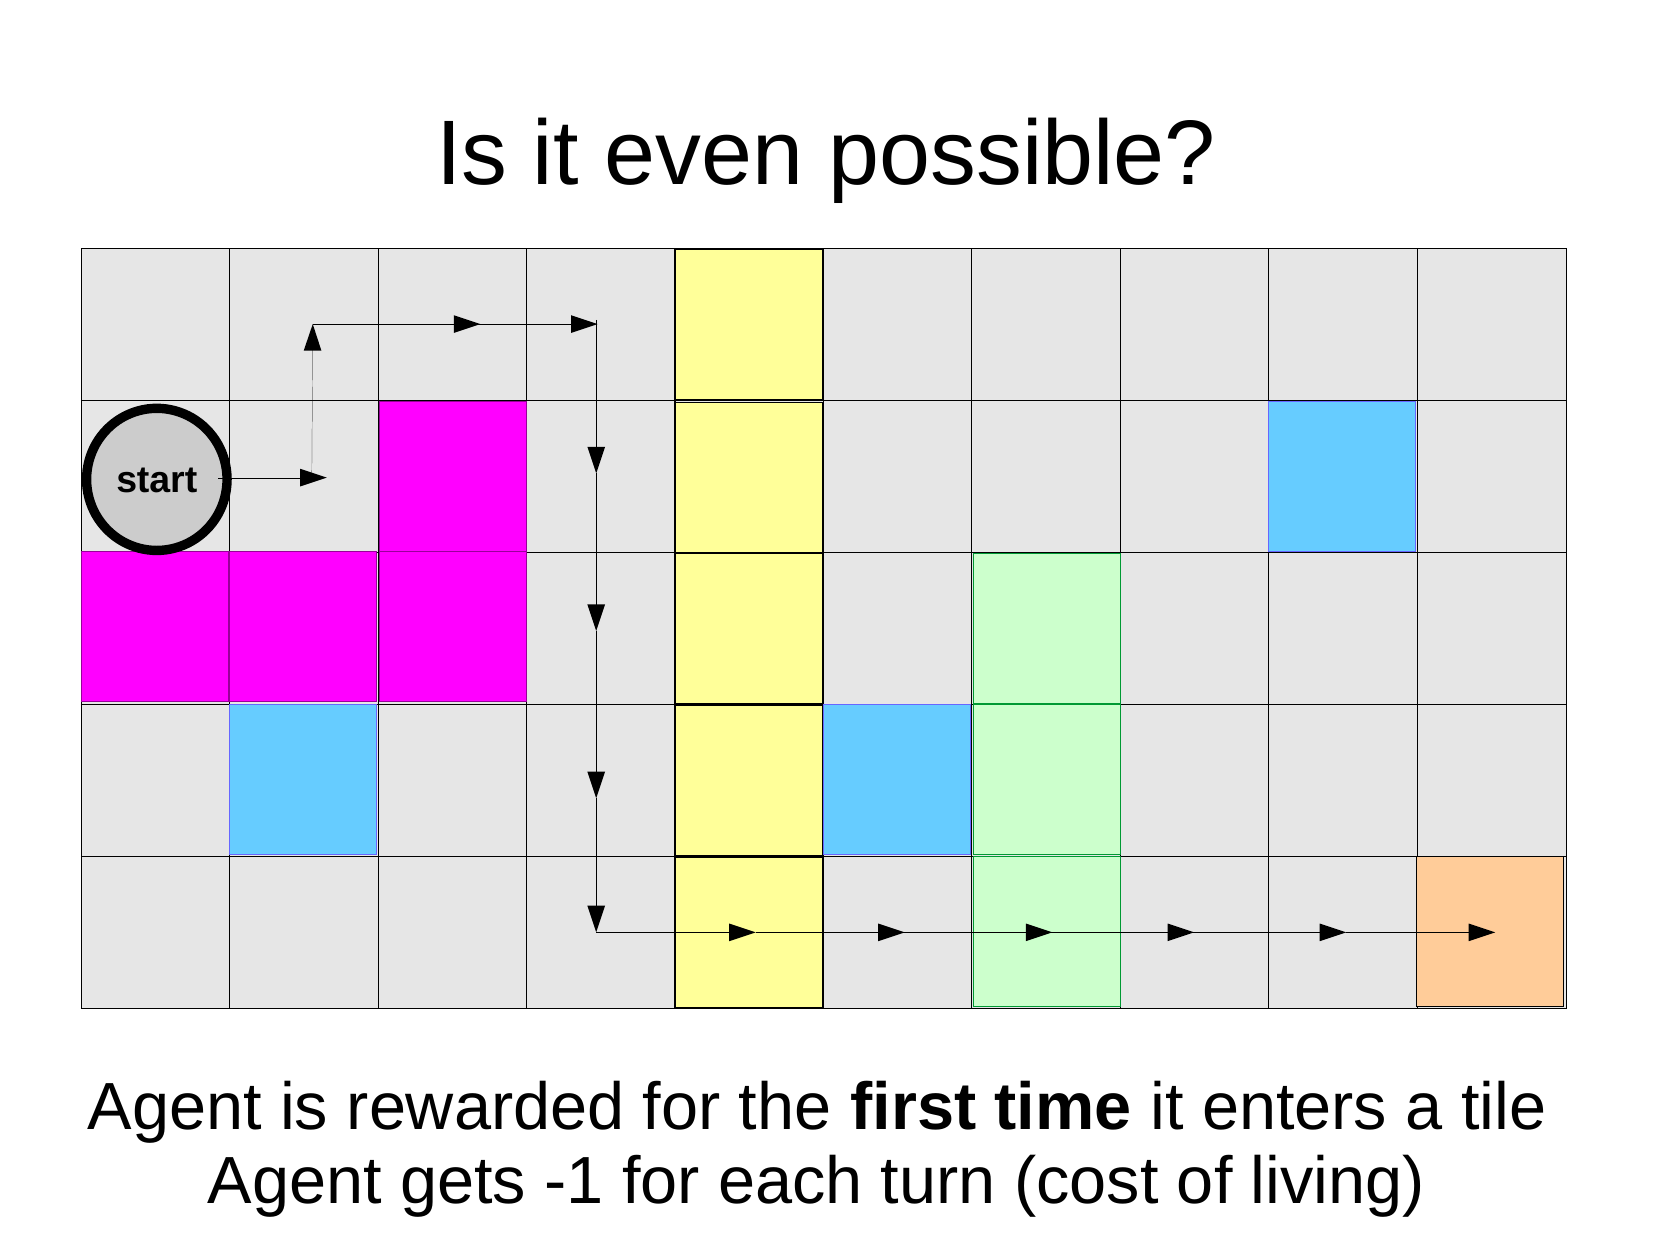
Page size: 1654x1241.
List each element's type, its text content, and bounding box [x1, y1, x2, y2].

text_box [675, 933, 823, 1008]
table_cell [379, 705, 526, 856]
table_cell [1269, 857, 1416, 932]
table_header [379, 325, 526, 400]
text_box [379, 401, 527, 702]
text_box [229, 704, 377, 855]
text_box [81, 551, 377, 702]
table_cell [1121, 705, 1268, 856]
text_box [1268, 401, 1416, 552]
table_cell [1121, 933, 1268, 1008]
table_cell [1418, 705, 1566, 856]
table_cell [1269, 933, 1417, 1008]
table_cell [1121, 401, 1268, 552]
table_cell [597, 705, 674, 856]
title Is it even possible? [82, 49, 1571, 257]
table_cell [379, 857, 526, 1008]
table_cell [824, 553, 971, 704]
table_cell [824, 933, 971, 1008]
table_cell [527, 705, 596, 856]
table_header [527, 249, 674, 400]
table_cell [165, 479, 229, 551]
table_header [379, 249, 526, 324]
text_box [1416, 856, 1564, 1007]
text_box start [86, 408, 228, 551]
table_cell [597, 553, 674, 704]
text_box [973, 856, 1121, 932]
table_cell [1121, 553, 1268, 704]
table_header [1418, 249, 1566, 400]
table_cell [230, 401, 312, 478]
table_cell [972, 401, 1120, 552]
table_cell [1269, 705, 1417, 856]
table_cell [824, 401, 971, 552]
text_box [973, 553, 1121, 855]
table_cell [82, 857, 229, 1008]
text_box [675, 249, 823, 400]
text_box [675, 402, 971, 856]
text_box [675, 857, 823, 932]
table_cell [824, 857, 971, 932]
table_cell [527, 401, 596, 552]
table_cell [1269, 553, 1417, 704]
text_box Agent is rewarded for the first time it enters a tile Agent gets -1 for each turn (cost of living) [52, 1040, 1582, 1241]
table_cell [82, 401, 229, 551]
table_cell [527, 857, 674, 1008]
table_header [313, 325, 378, 400]
table_cell [1418, 401, 1566, 552]
table_cell [230, 857, 378, 1008]
table_cell [230, 401, 378, 552]
table_cell [597, 857, 674, 932]
table_header [824, 249, 971, 400]
table_cell [1121, 857, 1268, 932]
table_cell [597, 401, 674, 552]
table_header [1121, 249, 1268, 400]
text_box [973, 933, 1121, 1007]
table_header [972, 249, 1120, 400]
table_header [82, 249, 229, 400]
table_cell [527, 553, 596, 704]
table_header [230, 249, 378, 400]
table_cell [1418, 553, 1566, 704]
table_cell [82, 705, 229, 856]
table_header [527, 325, 596, 400]
table_header [1269, 249, 1417, 400]
